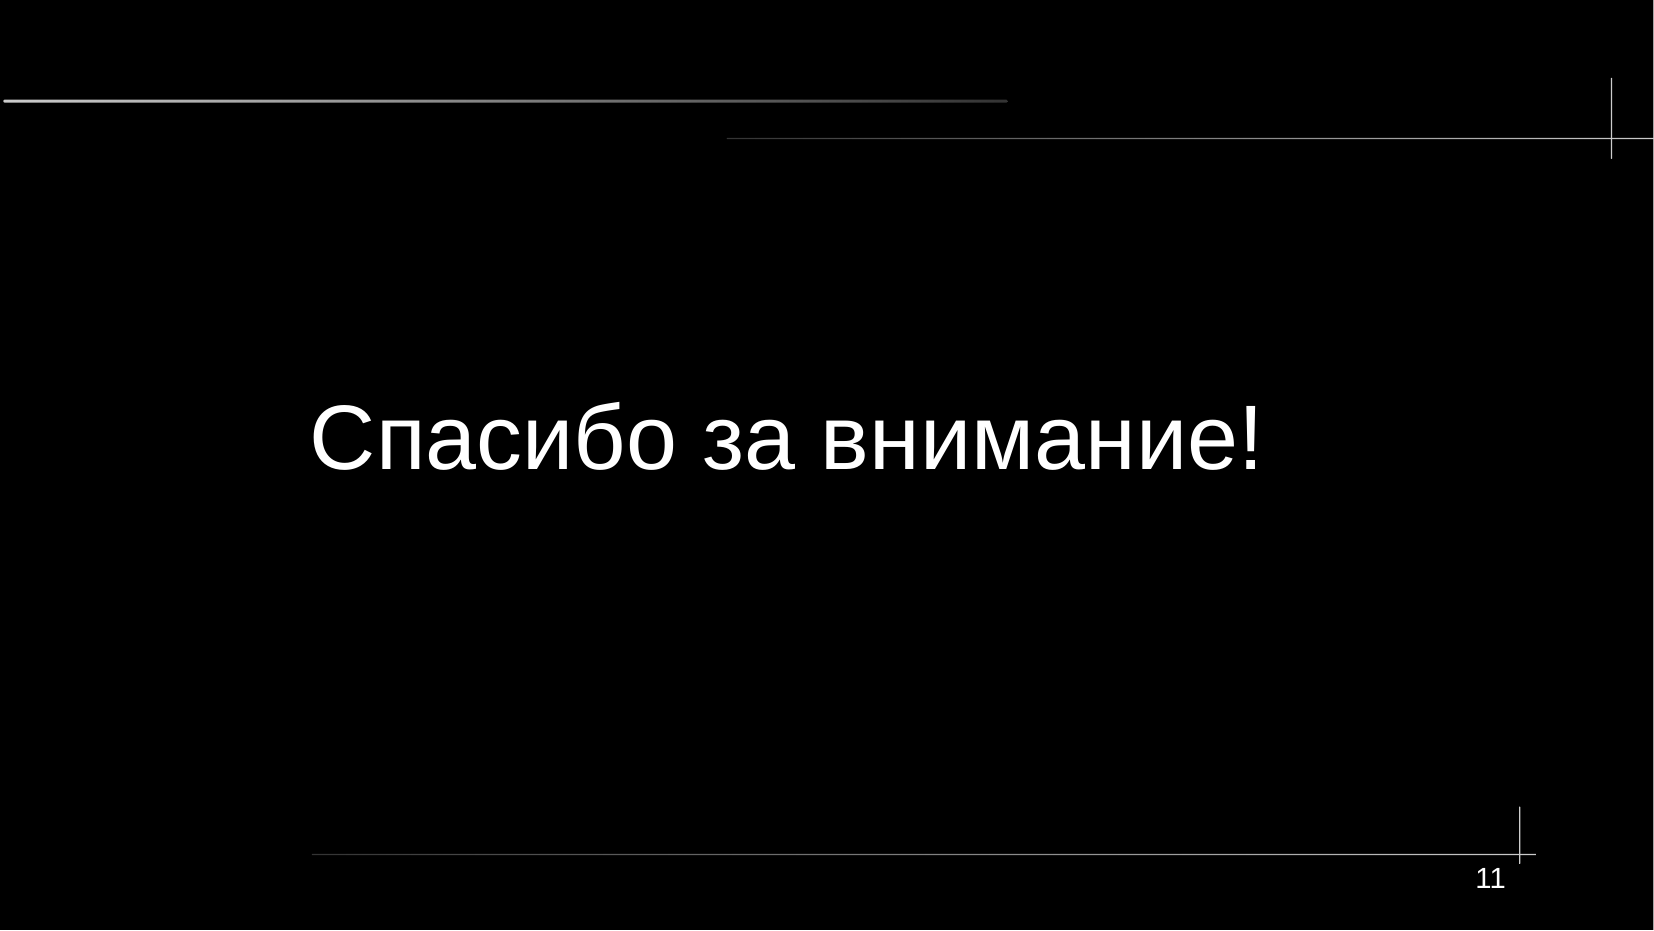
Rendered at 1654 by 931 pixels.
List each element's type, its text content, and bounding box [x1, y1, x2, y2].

title Спасибо за внимание! [310, 375, 1426, 501]
